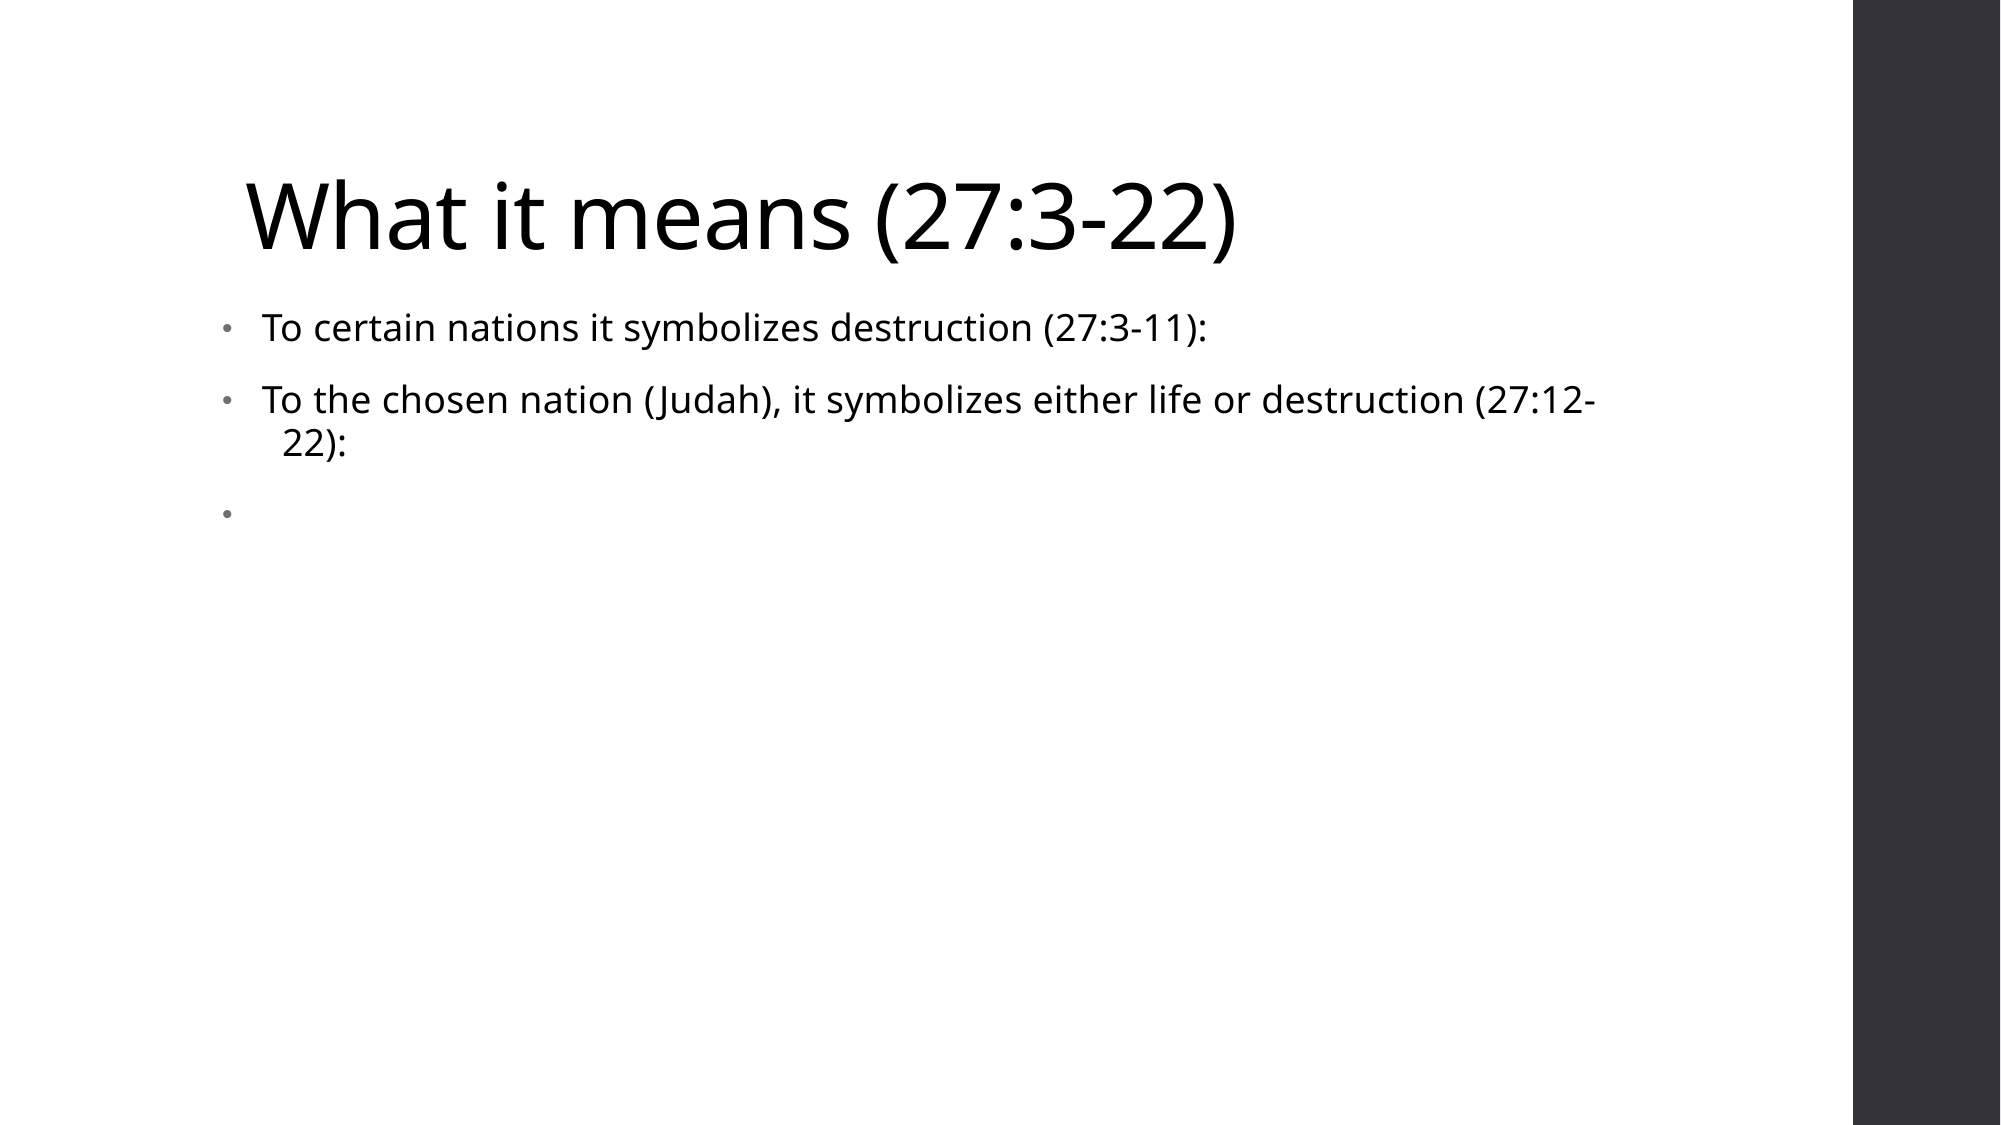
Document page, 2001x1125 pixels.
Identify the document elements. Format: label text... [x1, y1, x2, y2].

list To certain nations it symbolizes destruction (27:3-11): To the chosen nation (Judah), it symbolizes either life or destruction (27:12-22): [206, 299, 1617, 1014]
title What it means (27:3-22) [206, 60, 1797, 278]
